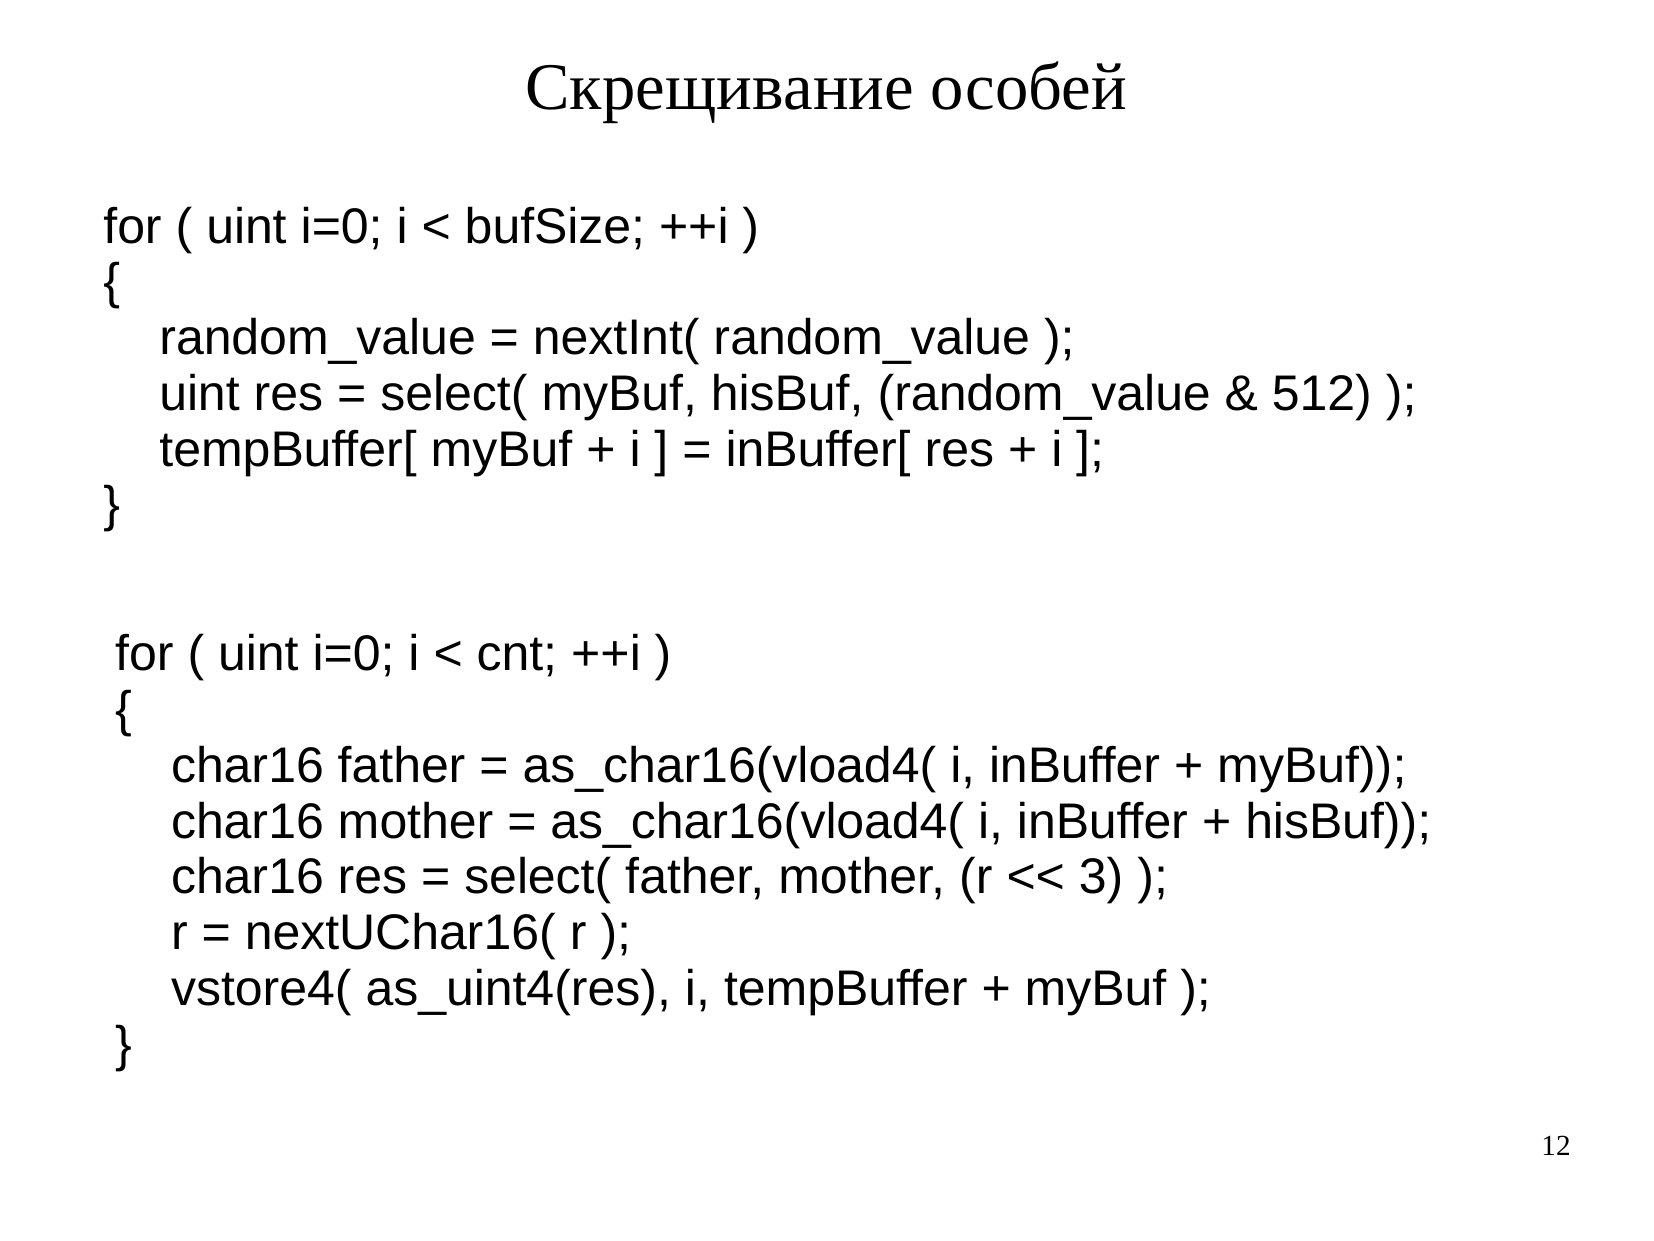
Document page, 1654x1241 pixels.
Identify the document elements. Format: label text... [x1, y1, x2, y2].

text_box for ( uint i=0; i < bufSize; ++i ) { random_value = nextInt( random_value ); uint res = select( myBuf, hisBuf, (random_value & 512) ); tempBuffer[ myBuf + i ] = inBuffer[ res + i ]; } [88, 190, 1565, 540]
text_box Скрещивание особей [335, 42, 1318, 132]
text_box for ( uint i=0; i < cnt; ++i ) { char16 father = as_char16(vload4( i, inBuffer + myBuf)); char16 mother = as_char16(vload4( i, inBuffer + hisBuf)); char16 res = select( father, mother, (r << 3) ); r = nextUChar16( r ); vstore4( as_uint4(res), i, tempBuffer + myBuf ); } [100, 618, 1554, 1091]
